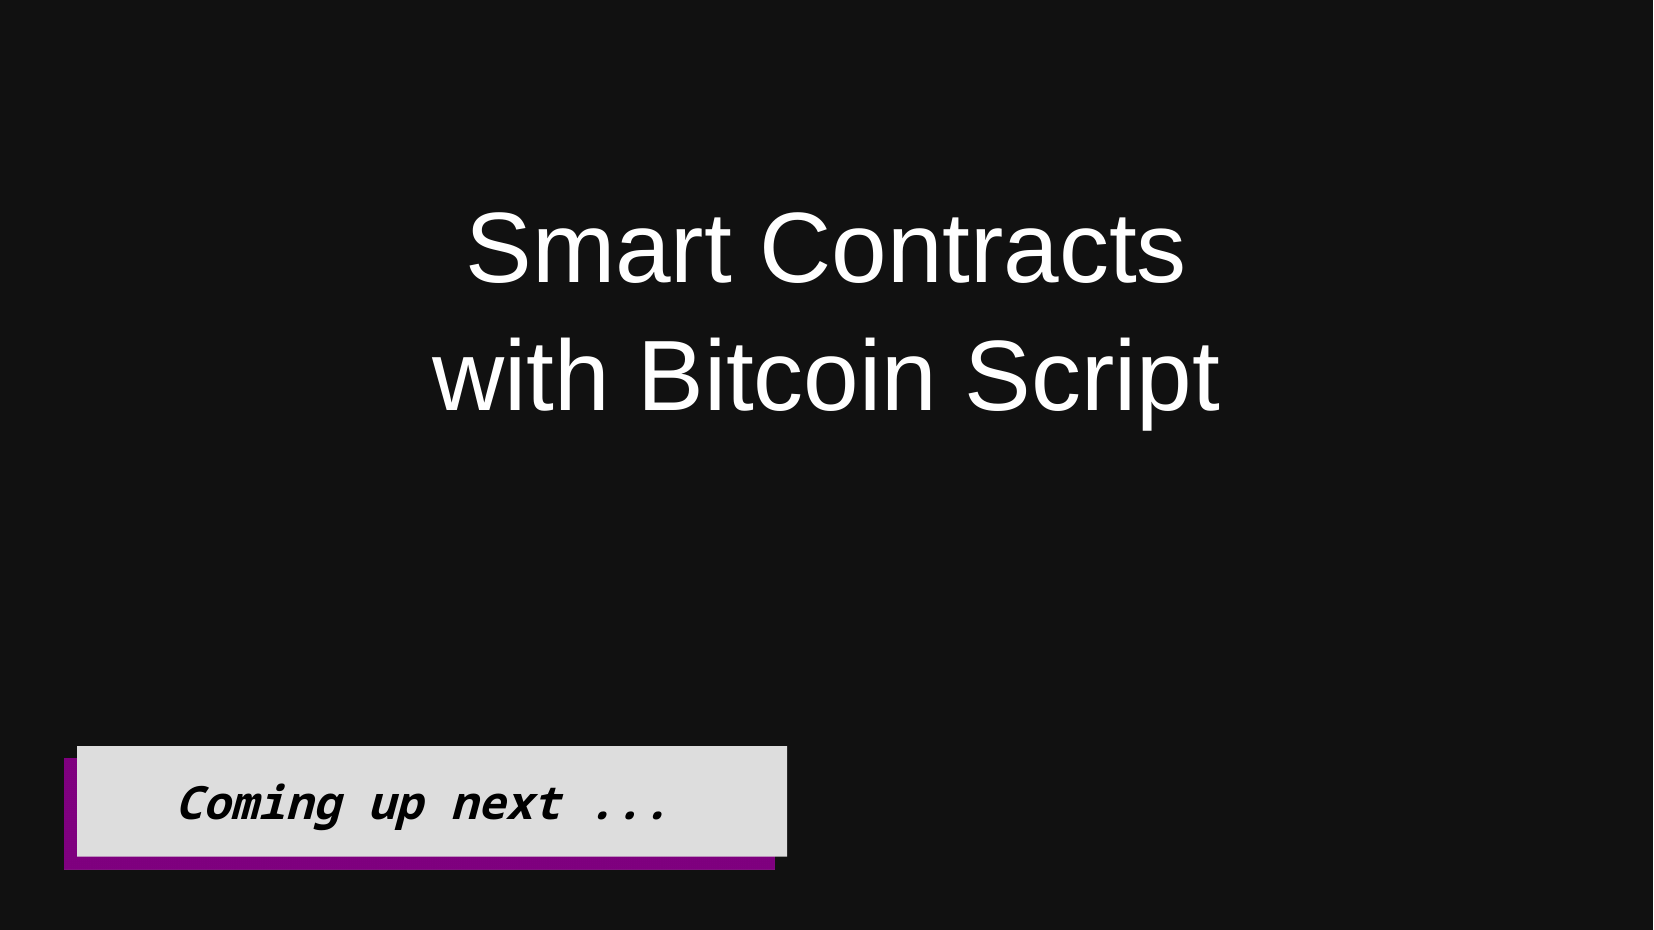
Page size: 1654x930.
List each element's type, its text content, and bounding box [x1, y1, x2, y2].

title Smart Contracts with Bitcoin Script [82, 175, 1571, 433]
text_box Coming up next ... [77, 746, 788, 857]
